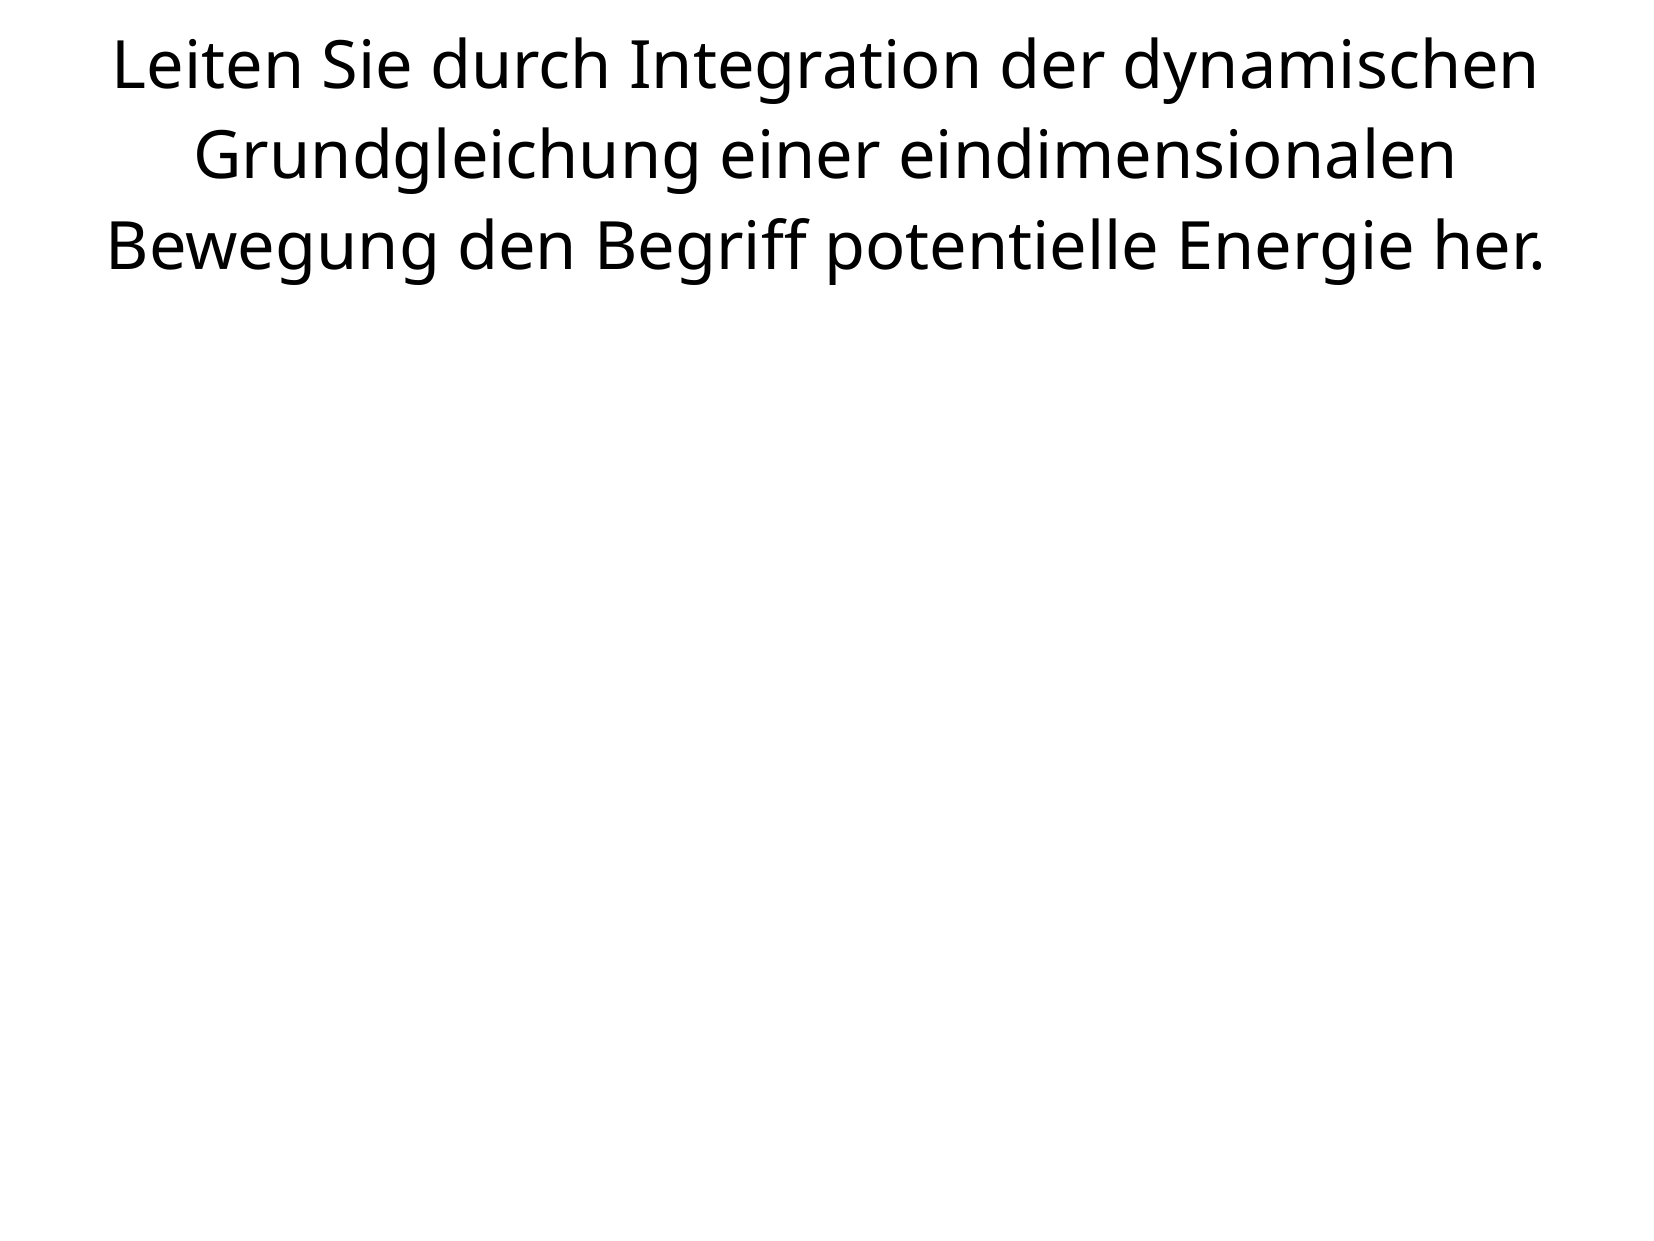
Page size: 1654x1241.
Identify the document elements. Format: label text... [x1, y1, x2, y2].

title Leiten Sie durch Integration der dynamischen Grundgleichung einer eindimensionalen Bewegung den Begriff potentielle Energie her. [82, 20, 1571, 286]
